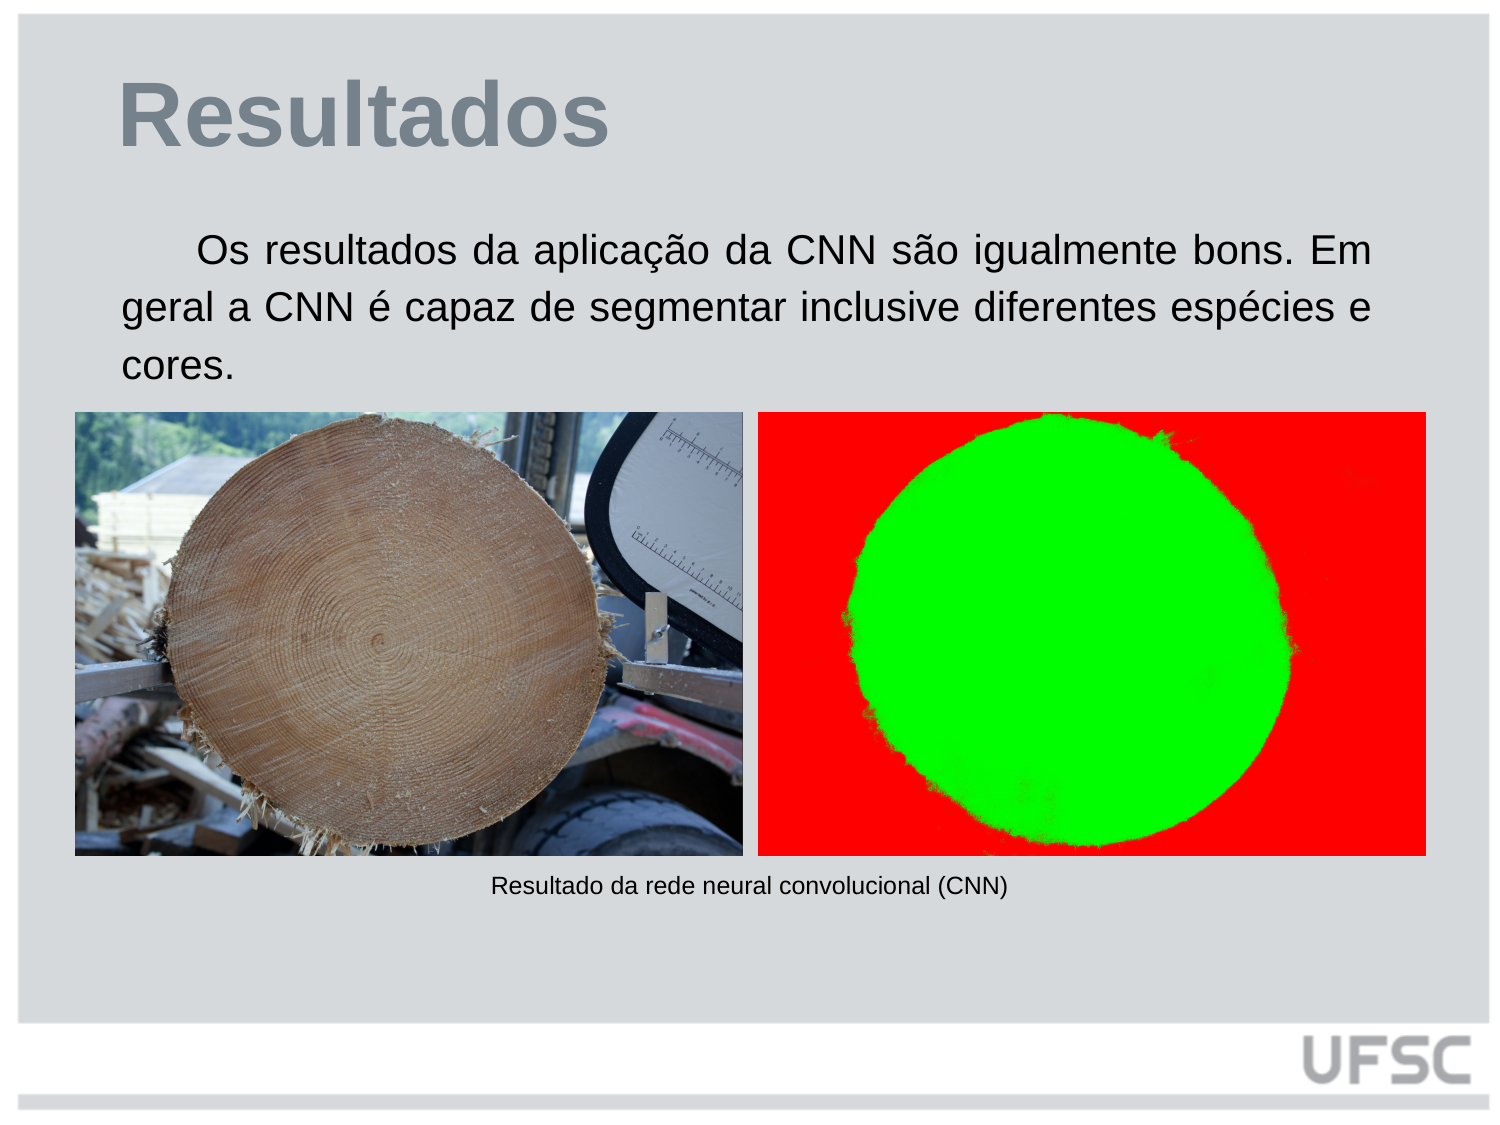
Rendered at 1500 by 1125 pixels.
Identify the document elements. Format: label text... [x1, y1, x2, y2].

picture [0, 0, 1500, 1125]
text_box Os resultados da aplicação da CNN são igualmente bons. Em geral a CNN é capaz de segmentar inclusive diferentes espécies e cores. [106, 207, 1388, 833]
text_box Resultados [103, 59, 1397, 278]
text_box Resultado da rede neural convolucional (CNN) [300, 862, 1201, 905]
